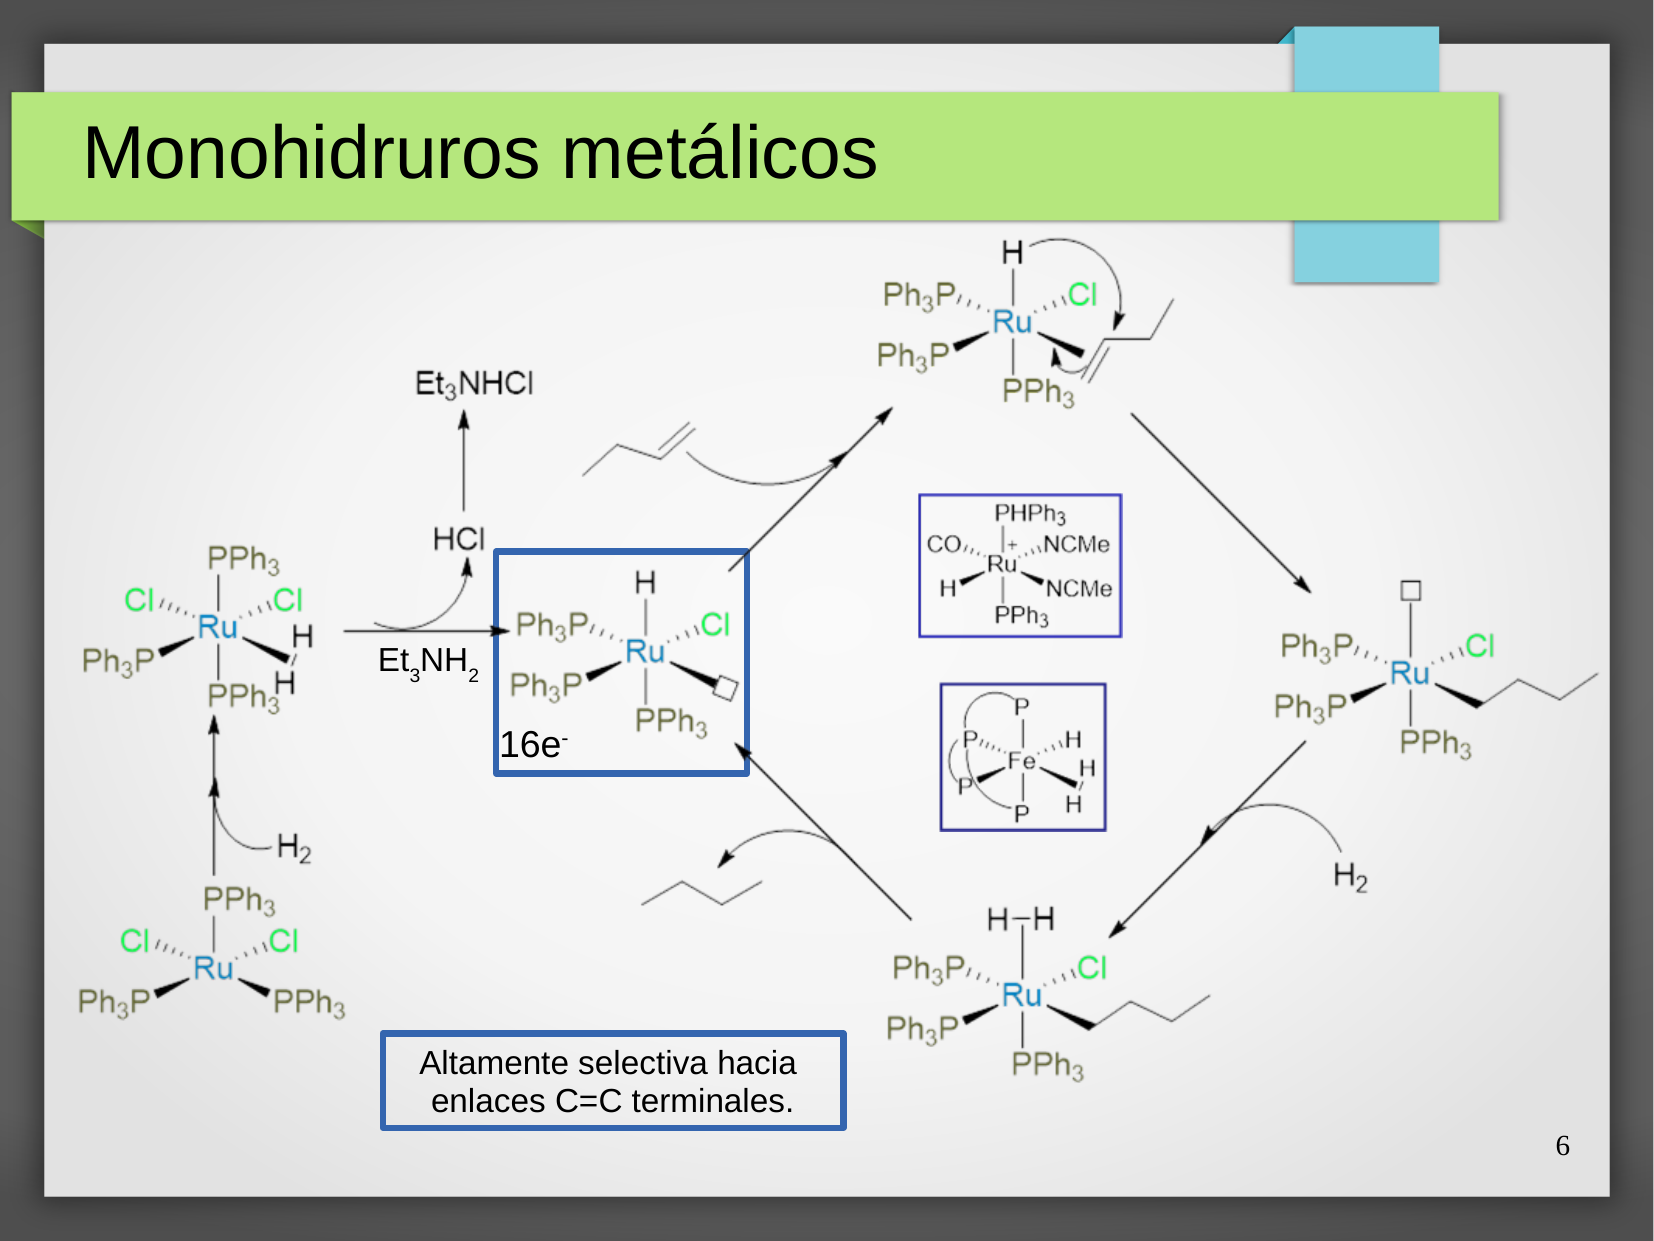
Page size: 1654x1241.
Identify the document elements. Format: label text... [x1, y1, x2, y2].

text_box Monohidruros metálicos [82, 94, 1264, 213]
text_box Altamente selectiva hacia enlaces C=C terminales. [382, 1092, 844, 1128]
picture [0, 0, 1654, 1241]
text_box Et3NH2 [363, 630, 494, 694]
text_box <number> [1185, 1129, 1571, 1215]
